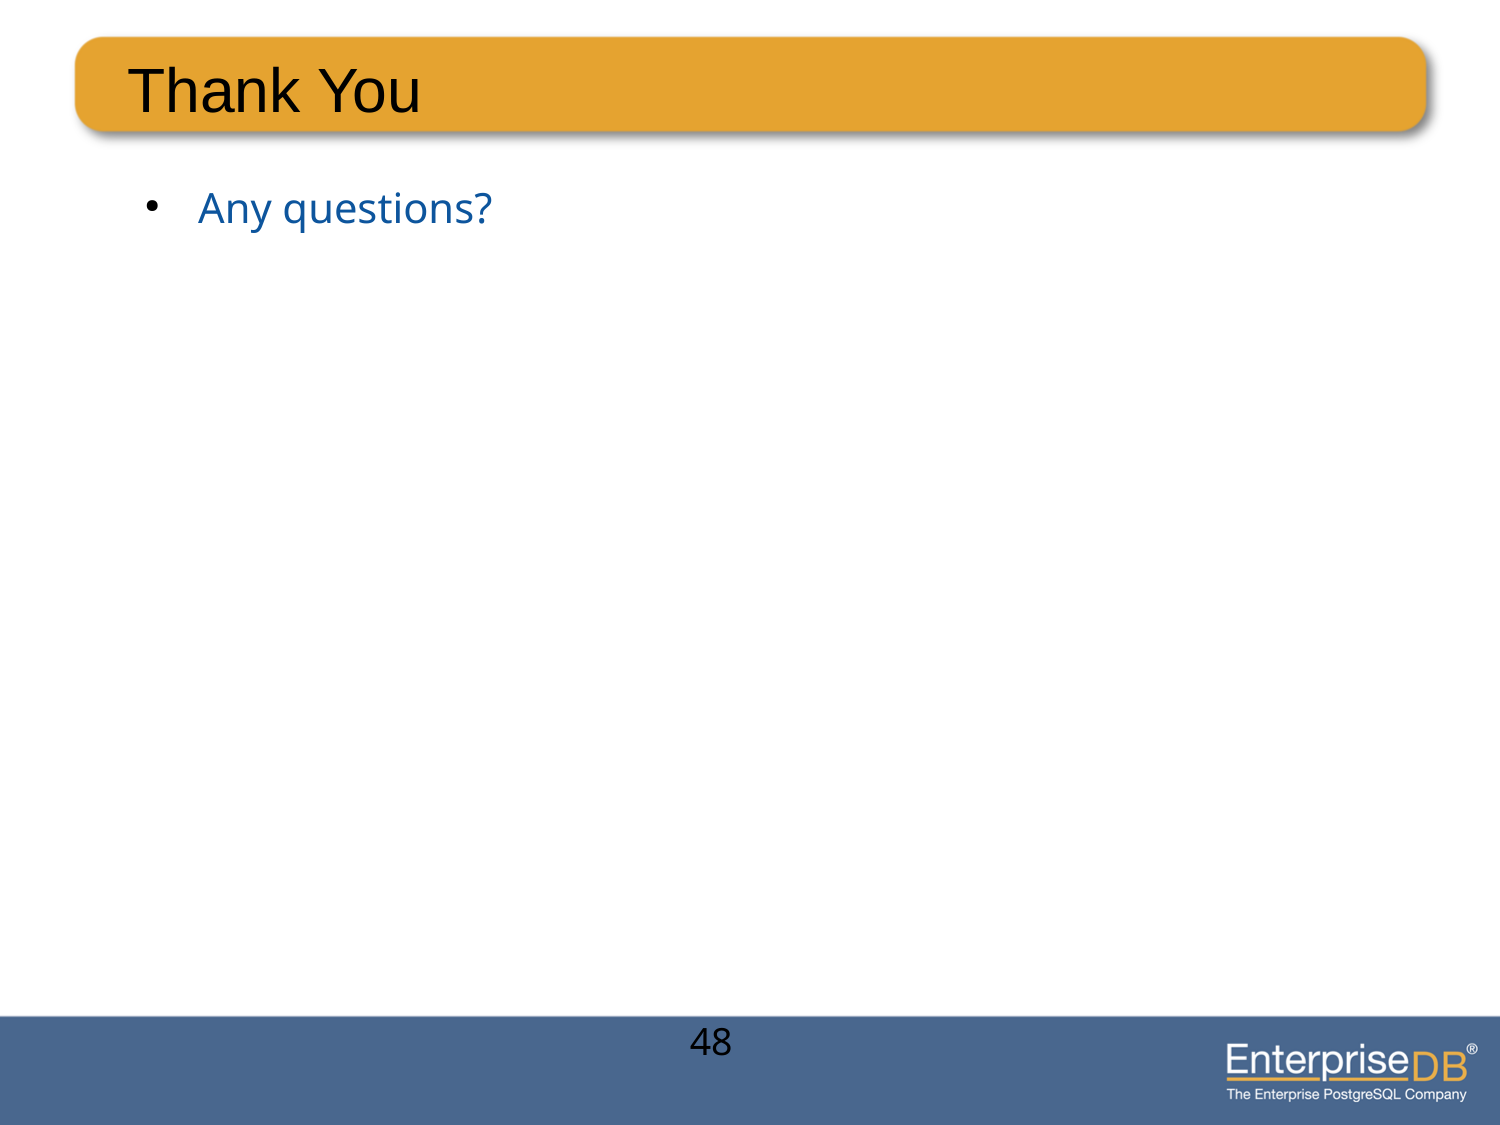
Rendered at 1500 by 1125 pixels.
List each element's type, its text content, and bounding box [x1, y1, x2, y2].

slide_number <number> [675, 1010, 825, 1125]
title Thank You [112, 37, 1388, 138]
list Any questions? [112, 174, 1388, 963]
picture [0, 0, 1500, 1125]
